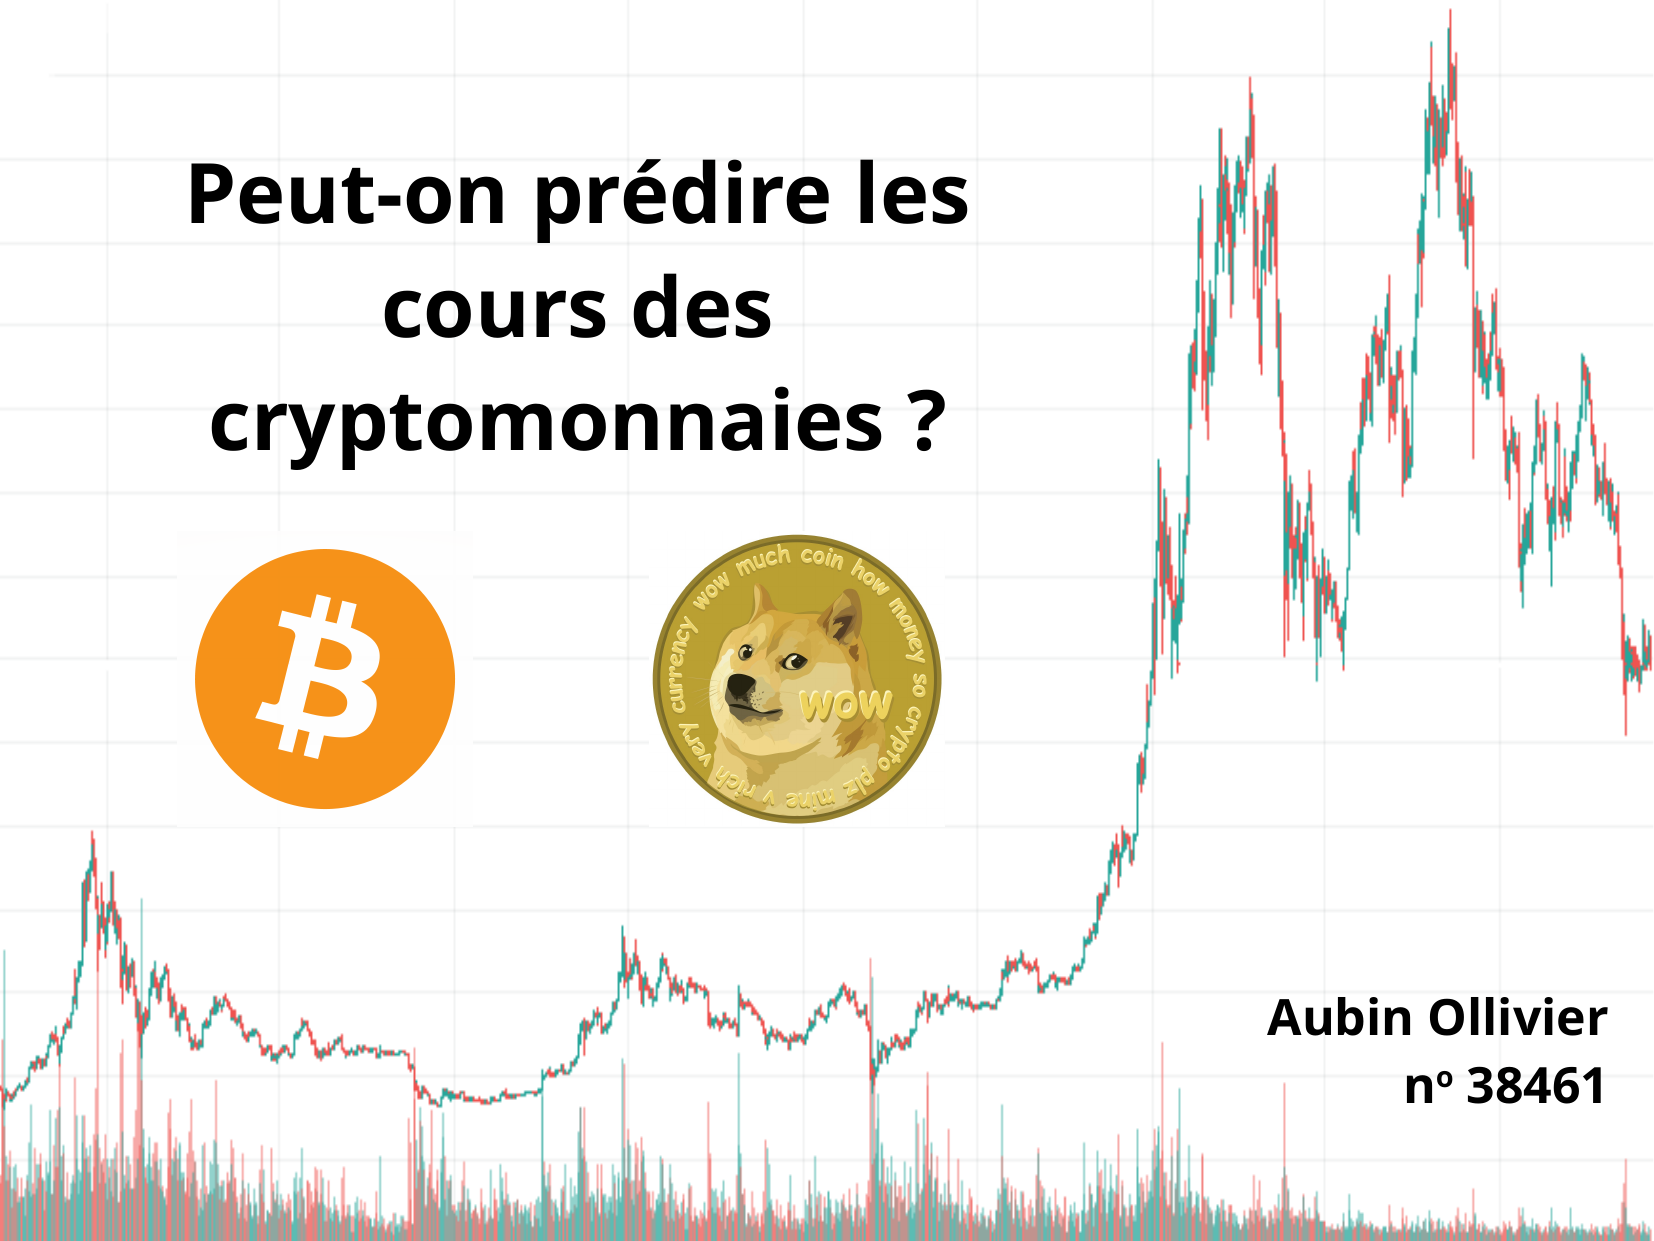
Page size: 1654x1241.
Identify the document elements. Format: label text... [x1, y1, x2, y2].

subtitle Peut-on prédire les cours des cryptomonnaies ? [90, 88, 1066, 522]
picture [0, 0, 1654, 1241]
text_box Aubin Ollivier no 38461 [1210, 974, 1625, 1142]
